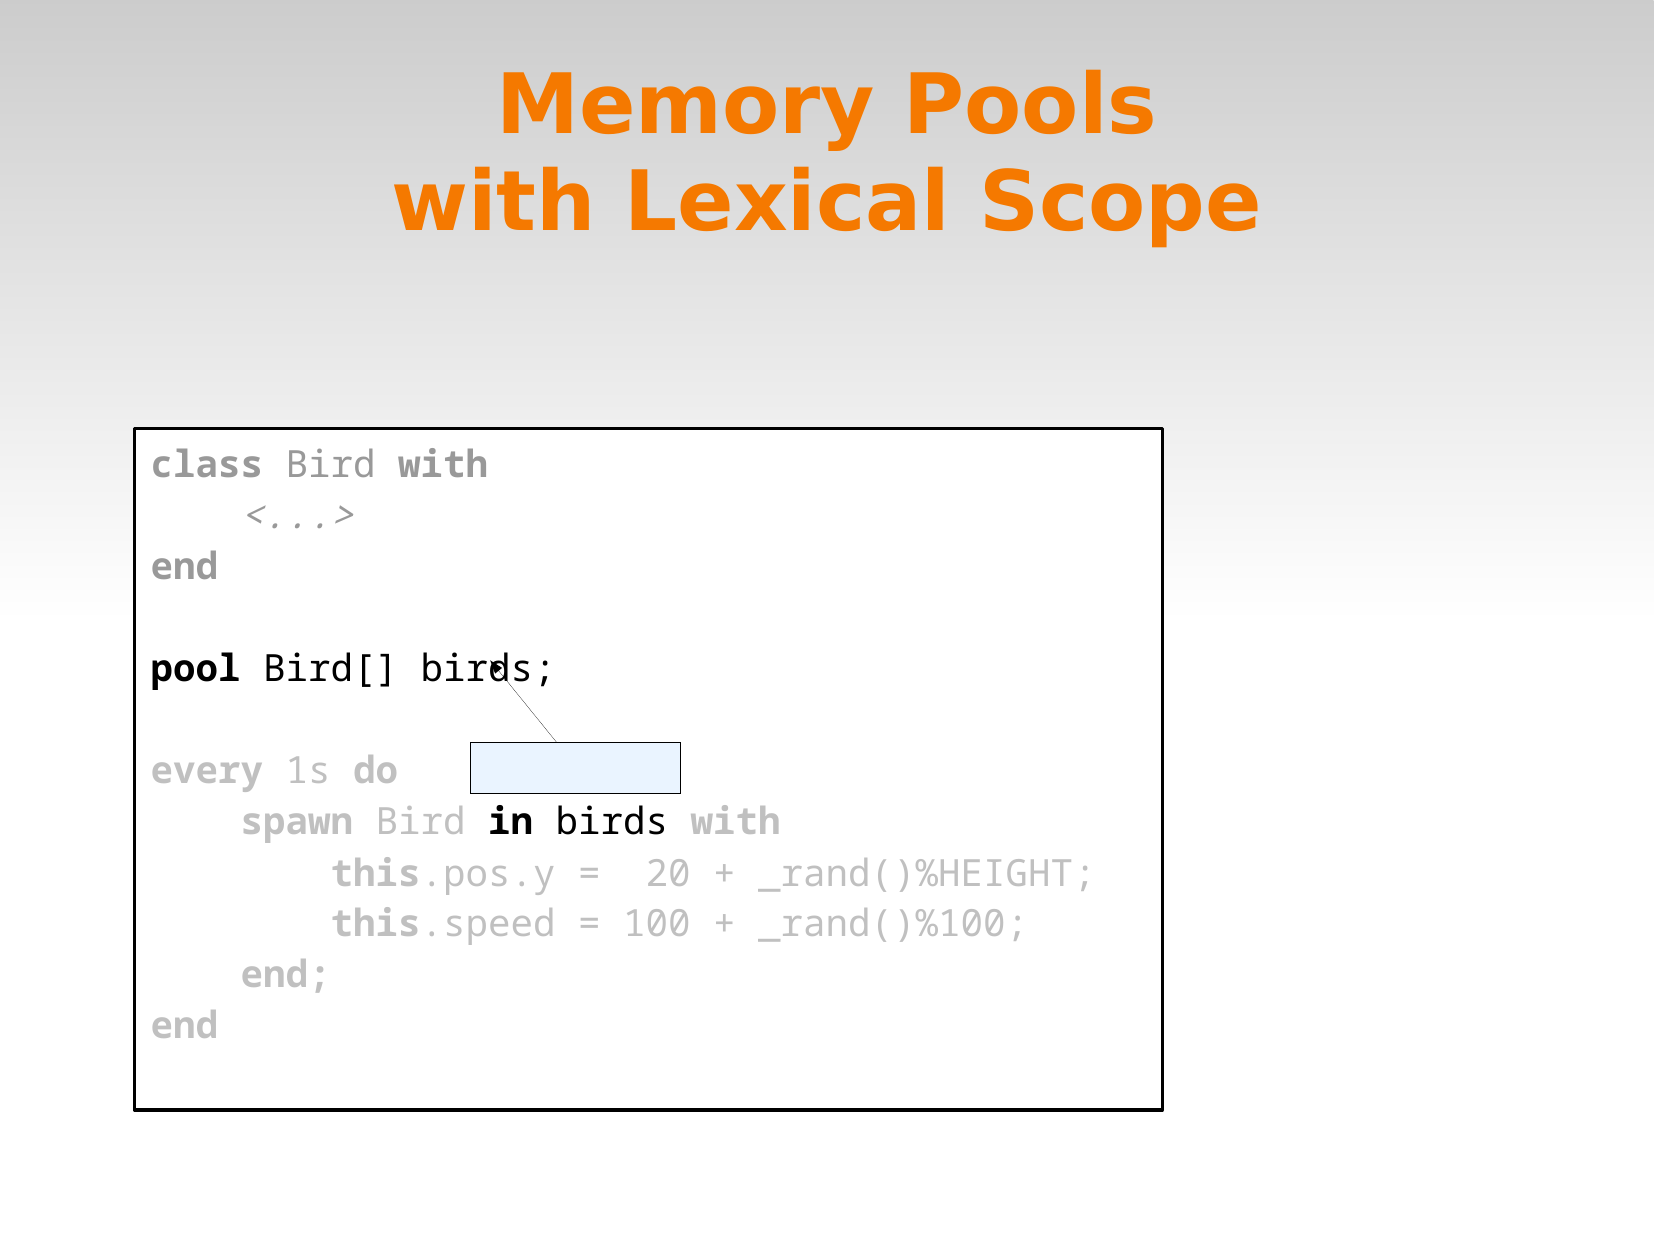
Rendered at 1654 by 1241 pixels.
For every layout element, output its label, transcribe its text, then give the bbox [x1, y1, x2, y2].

title Memory Pools with Lexical Scope [82, 49, 1571, 257]
text_box class Bird with <...> end pool Bird[] birds; every 1s do spawn Bird in birds with this.pos.y = 20 + _rand()%HEIGHT; this.speed = 100 + _rand()%100; end; end [134, 428, 1163, 1028]
text_box [470, 742, 681, 794]
